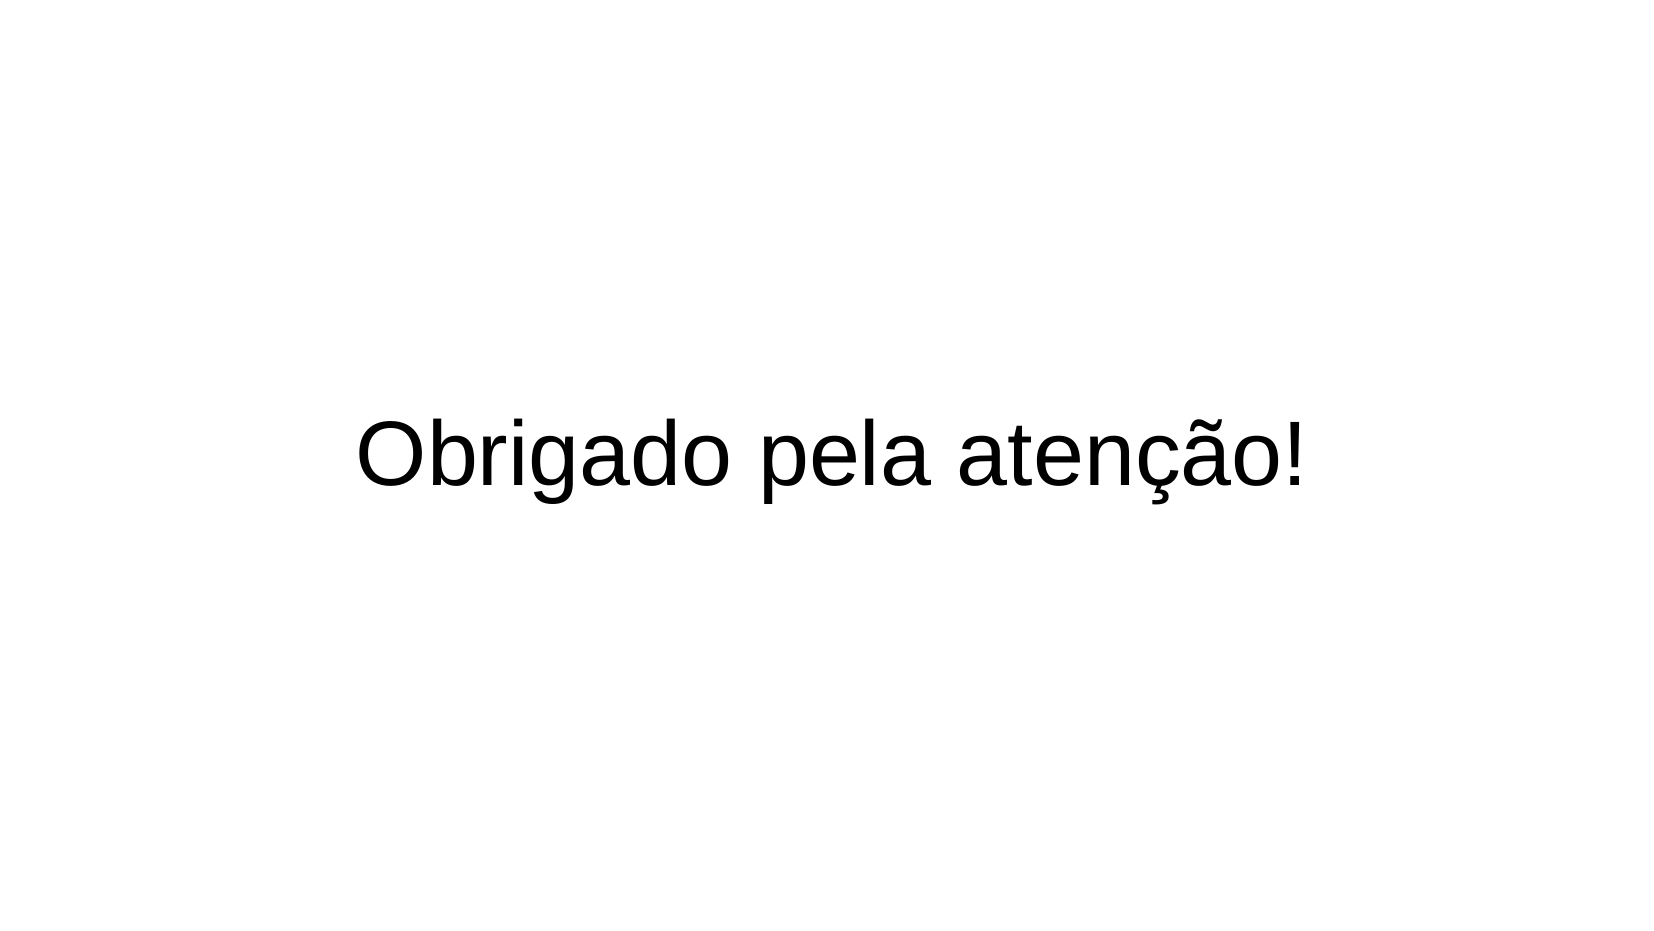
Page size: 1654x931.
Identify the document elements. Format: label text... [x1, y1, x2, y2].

title Obrigado pela atenção! [88, 376, 1577, 532]
